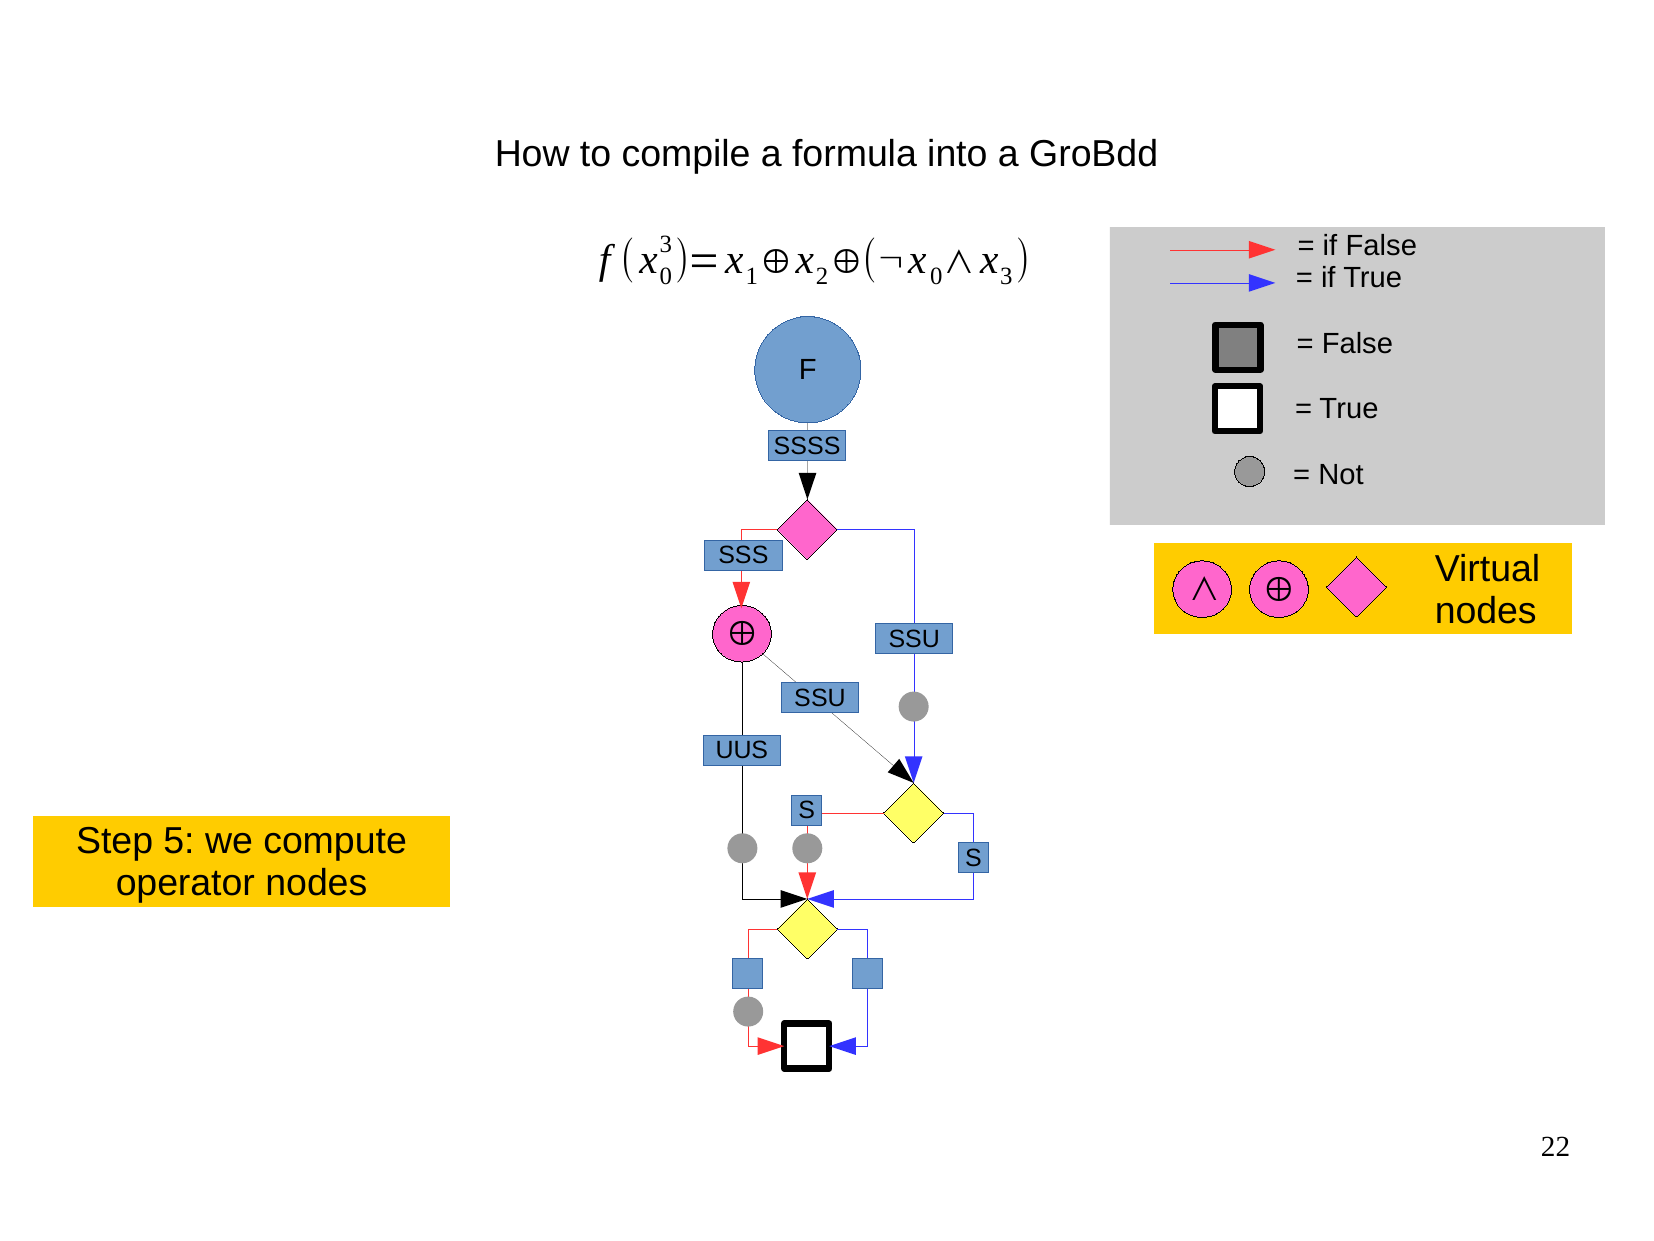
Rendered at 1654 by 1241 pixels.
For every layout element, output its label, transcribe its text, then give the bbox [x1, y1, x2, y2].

text_box [883, 783, 944, 843]
chart [590, 257, 1036, 289]
text_box [1234, 456, 1265, 487]
text_box [732, 958, 763, 989]
text_box Step 5: we compute operator nodes [33, 816, 450, 907]
chart [1254, 563, 1302, 610]
text_box [765, 616, 772, 652]
text_box [727, 833, 758, 864]
text_box Virtual nodes [1420, 540, 1571, 639]
text_box SSSS [768, 430, 846, 461]
text_box F [754, 316, 861, 423]
chart [717, 608, 765, 655]
text_box UUS [703, 735, 781, 766]
text_box [898, 691, 929, 722]
text_box SSU [781, 682, 859, 713]
text_box [777, 900, 838, 959]
text_box [792, 833, 823, 864]
text_box [777, 499, 837, 560]
text_box S [958, 842, 989, 873]
text_box [1154, 543, 1420, 634]
text_box [852, 958, 883, 989]
text_box [712, 618, 717, 649]
text_box = if False = if True = False = True = Not [1109, 227, 1605, 525]
text_box [1215, 386, 1261, 432]
text_box SSU [875, 623, 953, 654]
text_box [722, 655, 762, 663]
title How to compile a formula into a GroBdd [82, 49, 1571, 257]
text_box [1215, 324, 1261, 370]
text_box SSS [704, 540, 783, 571]
text_box [733, 996, 764, 1027]
text_box S [791, 795, 822, 826]
chart [1181, 563, 1229, 610]
text_box [784, 1023, 830, 1069]
